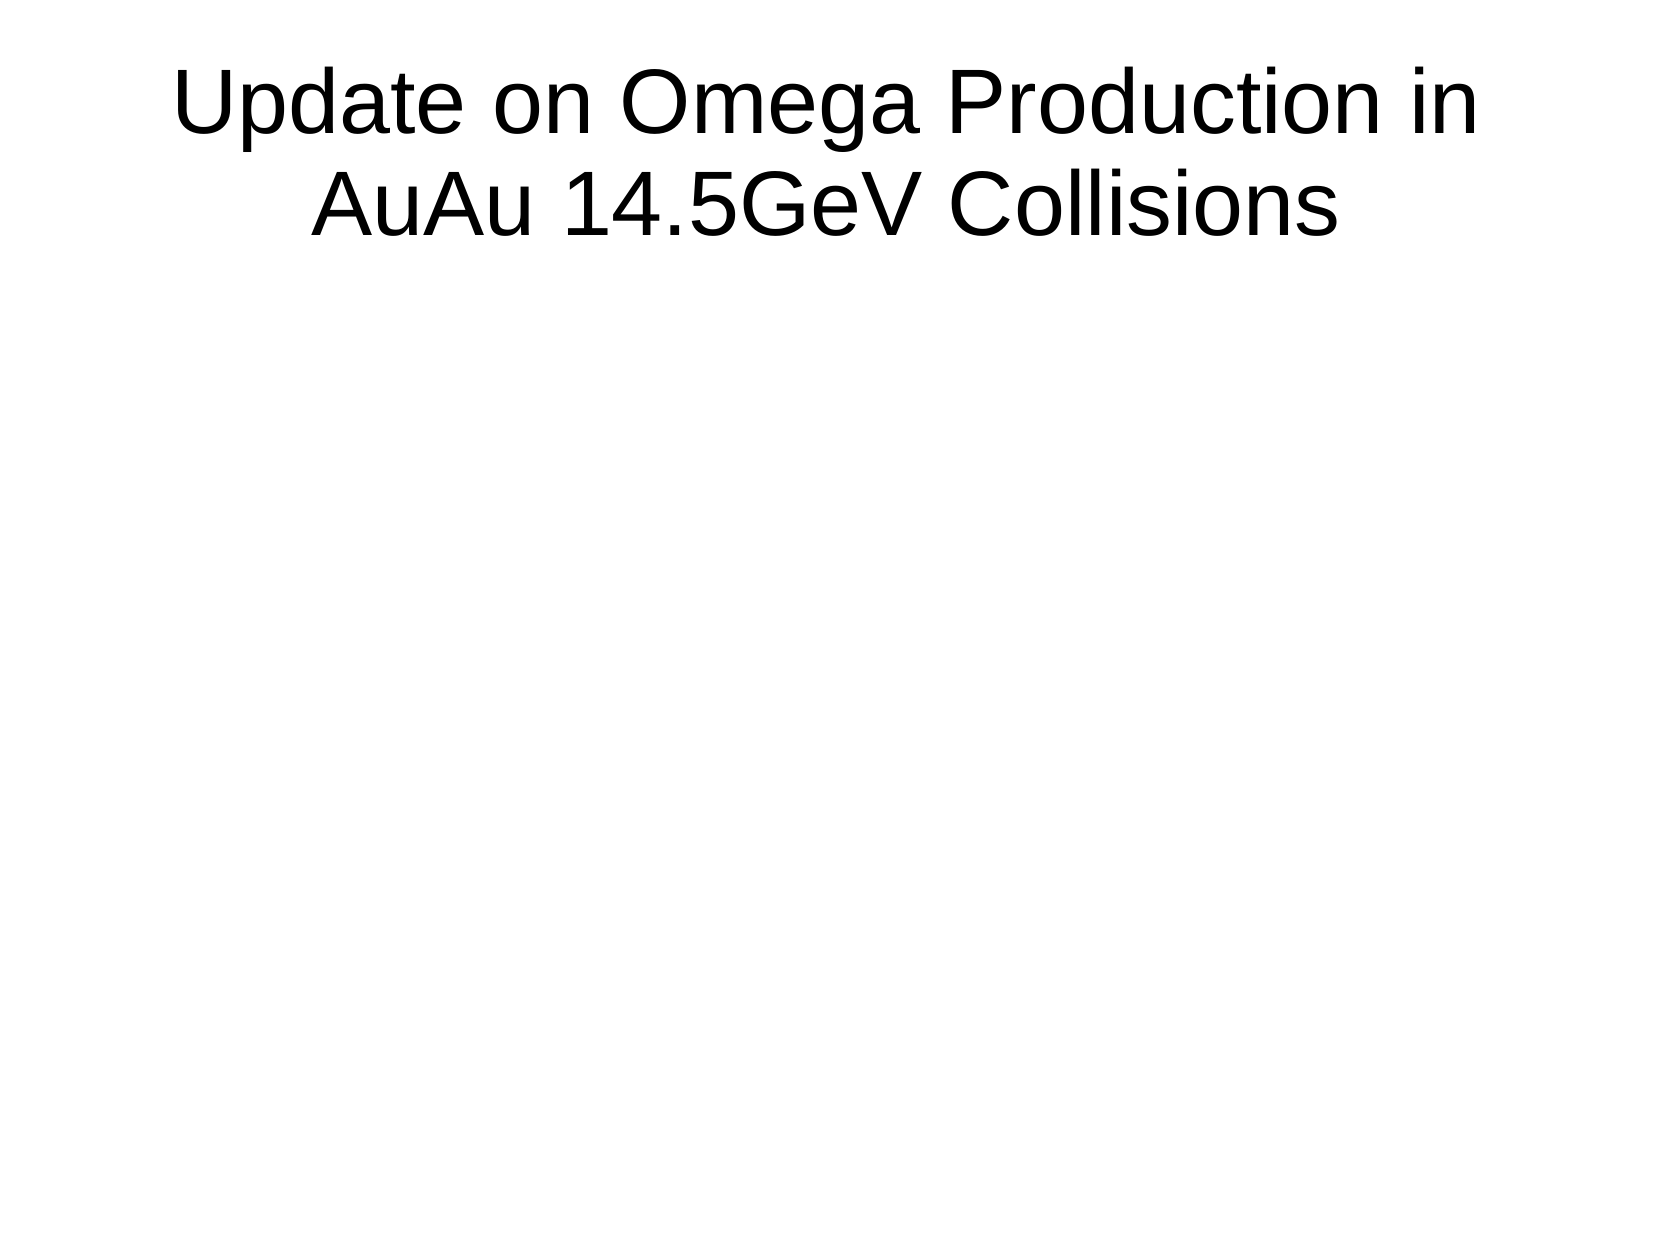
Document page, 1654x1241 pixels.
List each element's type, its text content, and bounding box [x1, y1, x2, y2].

title Update on Omega Production in AuAu 14.5GeV Collisions [82, 49, 1571, 257]
